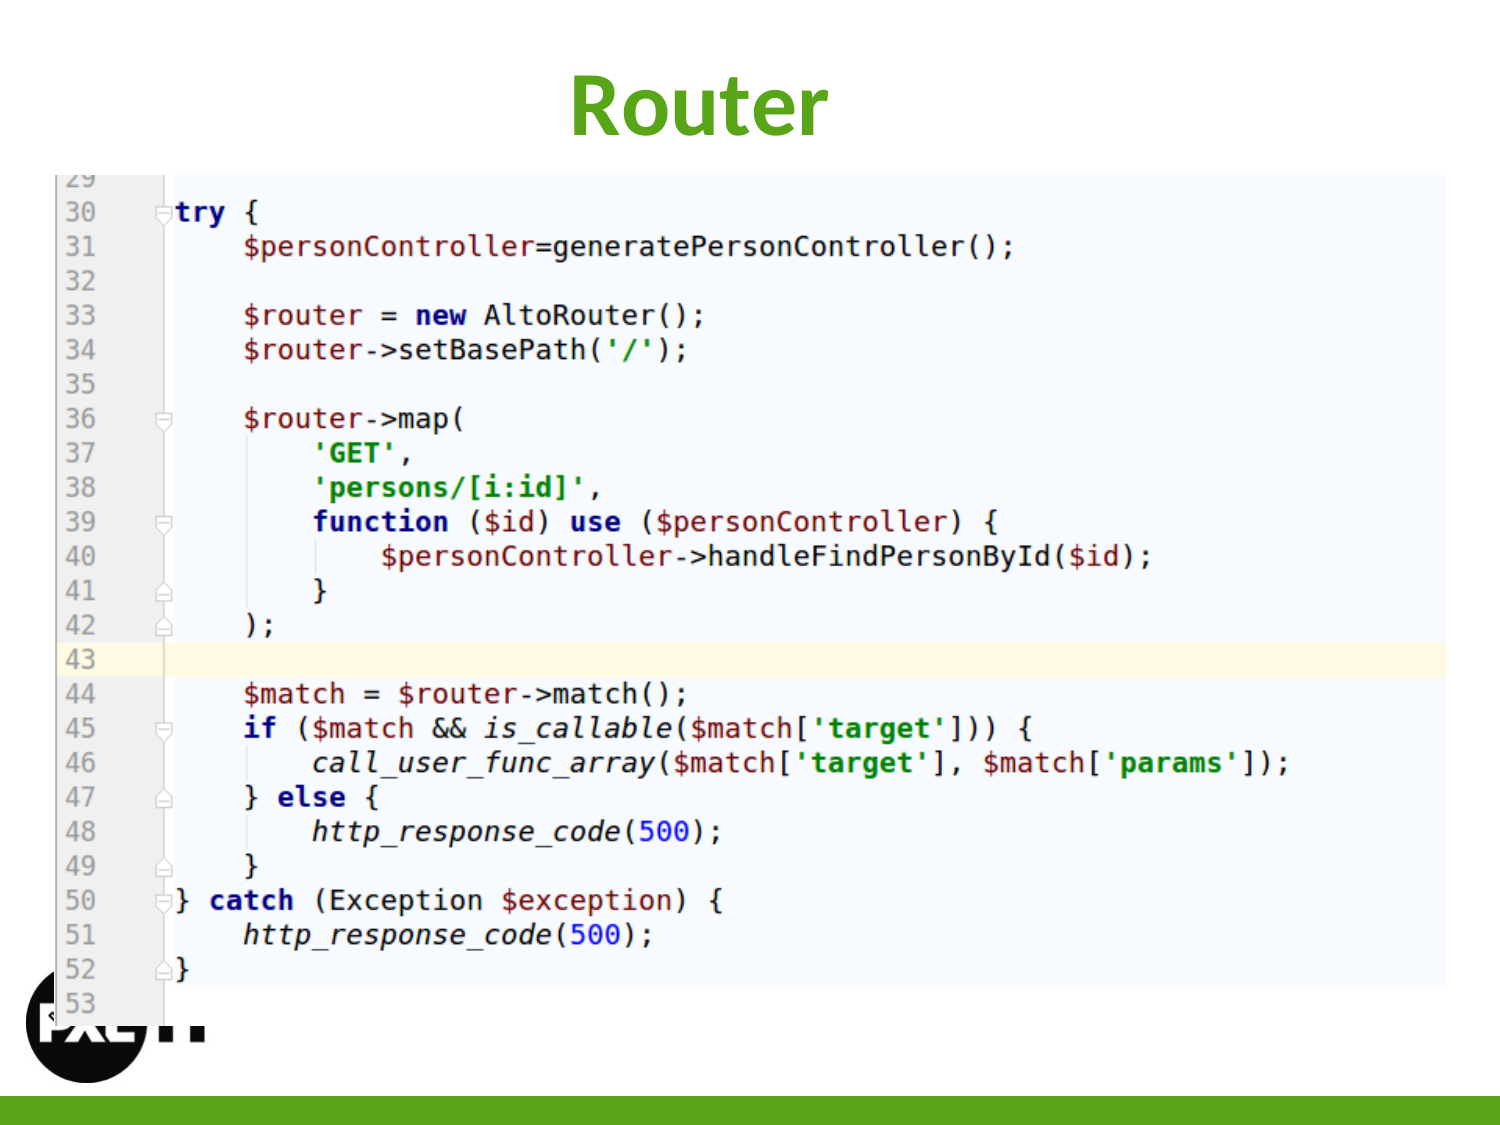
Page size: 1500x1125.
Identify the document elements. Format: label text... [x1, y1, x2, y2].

picture [26, 175, 1447, 1083]
text_box Router [0, 36, 1443, 162]
